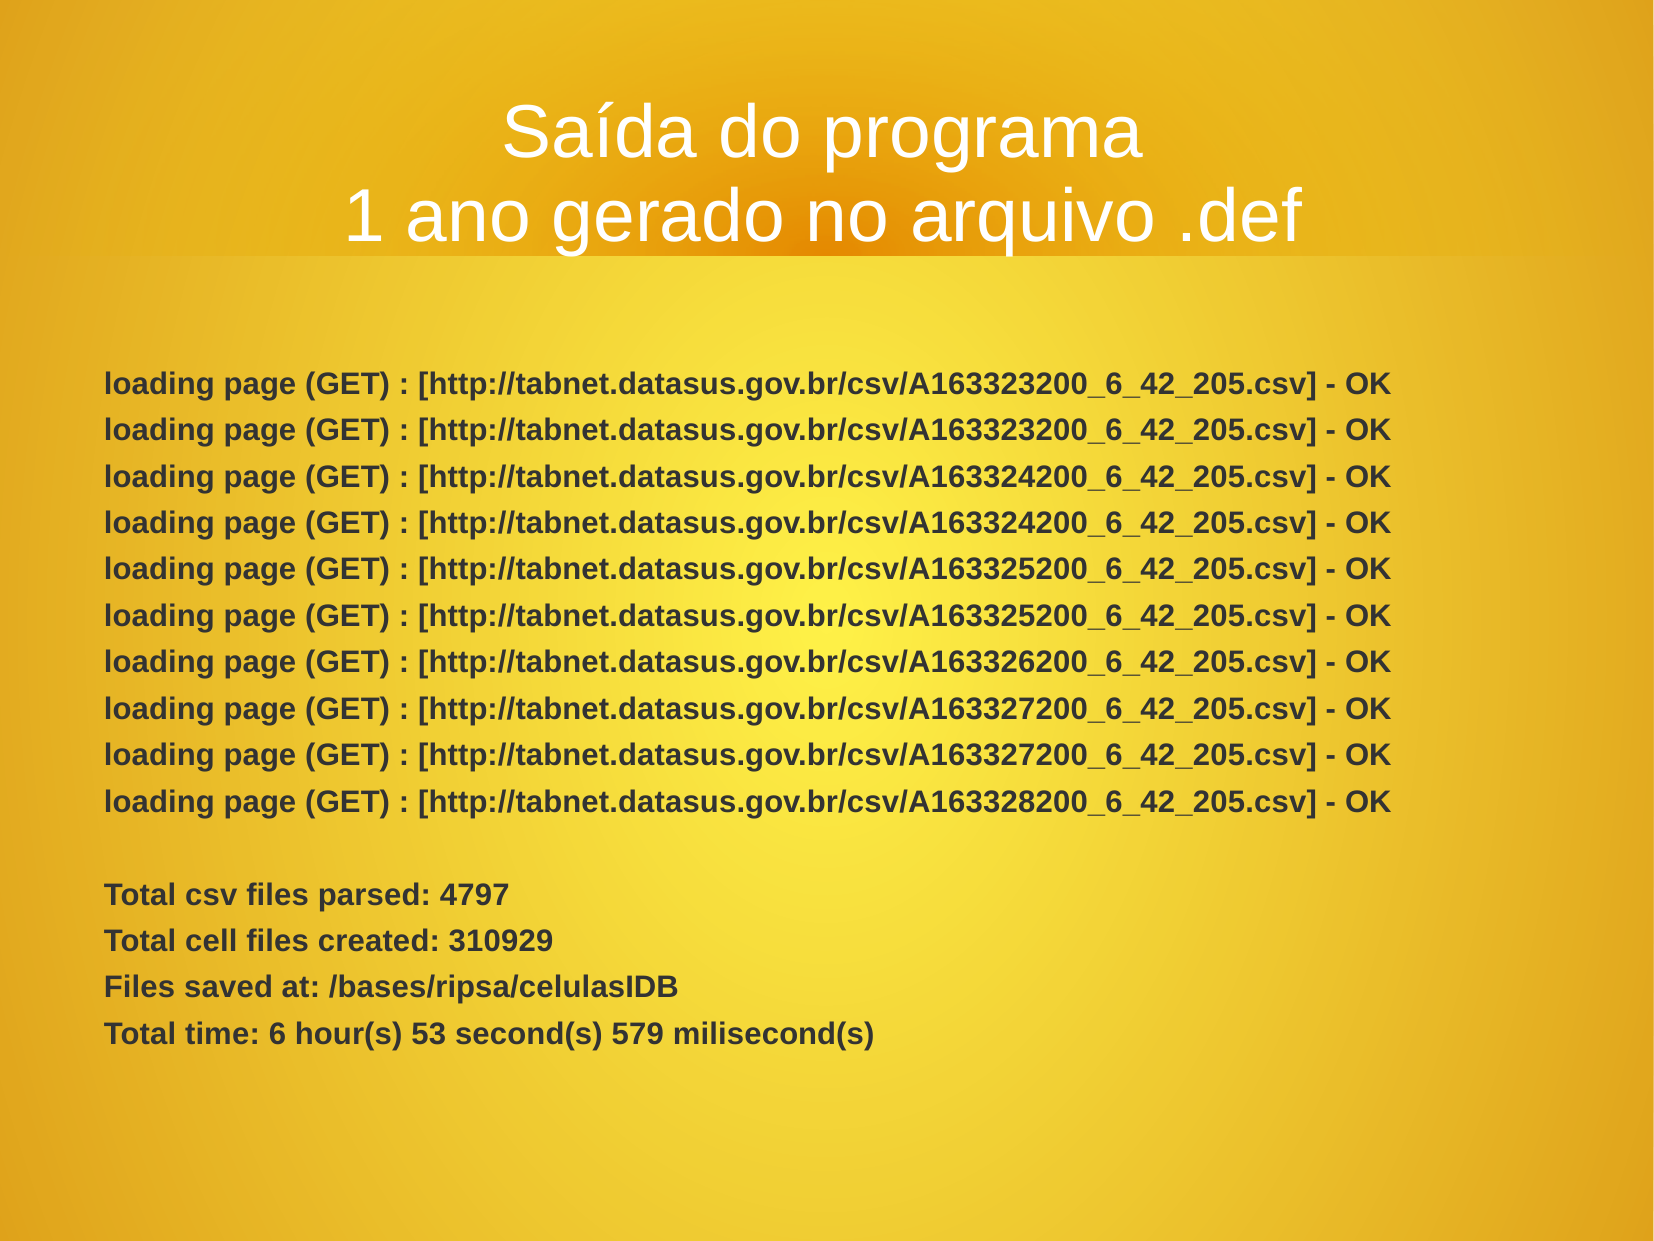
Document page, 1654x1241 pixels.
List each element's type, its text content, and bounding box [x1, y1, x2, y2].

list loading page (GET) : [http://tabnet.datasus.gov.br/csv/A163323200_6_42_205.csv] - OK loading page (GET) : [http://tabnet.datasus.gov.br/csv/A163323200_6_42_205.csv] - OK loading page (GET) : [http://tabnet.datasus.gov.br/csv/A163324200_6_42_205.csv] - OK loading page (GET) : [http://tabnet.datasus.gov.br/csv/A163324200_6_42_205.csv] - OK loading page (GET) : [http://tabnet.datasus.gov.br/csv/A163325200_6_42_205.csv] - OK loading page (GET) : [http://tabnet.datasus.gov.br/csv/A163325200_6_42_205.csv] - OK loading page (GET) : [http://tabnet.datasus.gov.br/csv/A163326200_6_42_205.csv] - OK loading page (GET) : [http://tabnet.datasus.gov.br/csv/A163327200_6_42_205.csv] - OK loading page (GET) : [http://tabnet.datasus.gov.br/csv/A163327200_6_42_205.csv] - OK loading page (GET) : [http://tabnet.datasus.gov.br/csv/A163328200_6_42_205.csv] - OK Total csv files parsed: 4797 Total cell files created: 310929 Files saved at: /bases/ripsa/celulasIDB Total time: 6 hour(s) 53 second(s) 579 milisecond(s) [103, 366, 1560, 1086]
title Saída do programa 1 ano gerado no arquivo .def [78, 70, 1567, 278]
